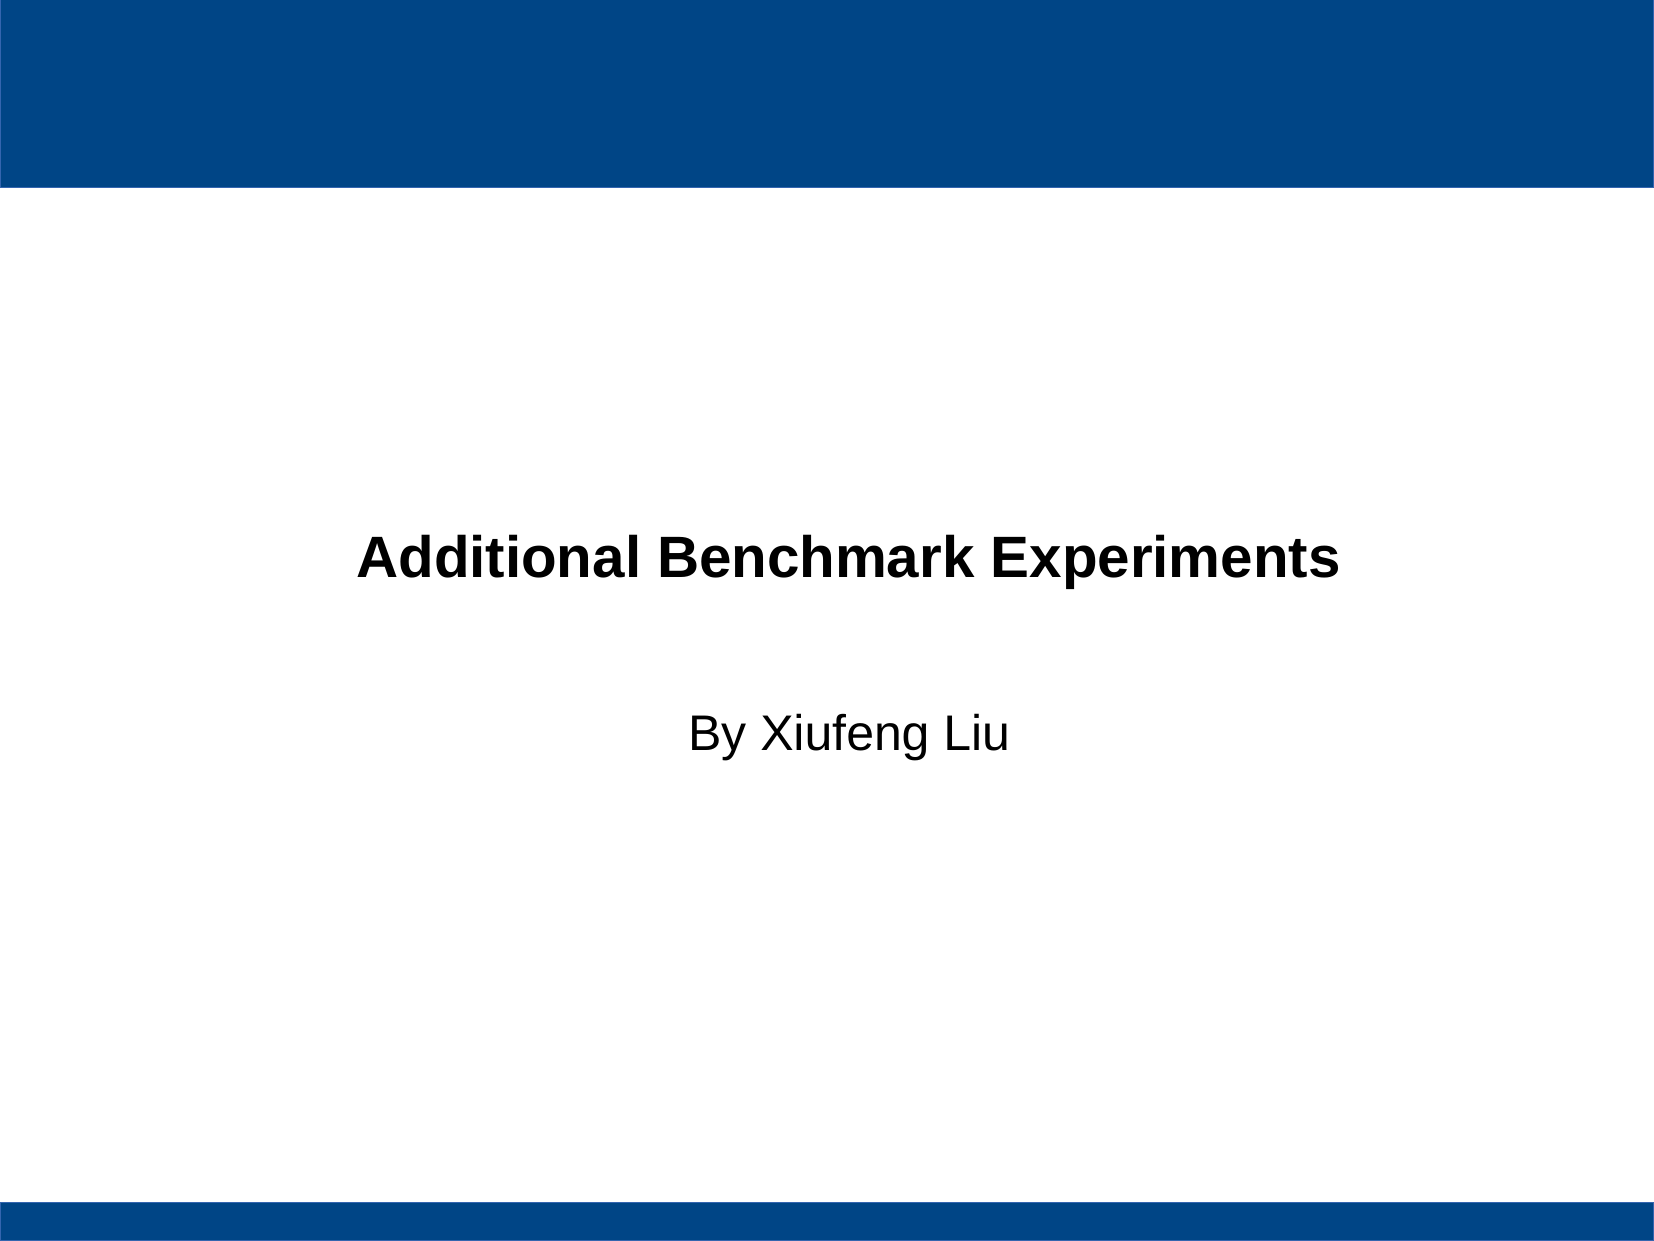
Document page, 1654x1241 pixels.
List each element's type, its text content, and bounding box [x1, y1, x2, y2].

list Additional Benchmark Experiments By Xiufeng Liu [105, 525, 1594, 875]
title [0, 0, 1654, 188]
